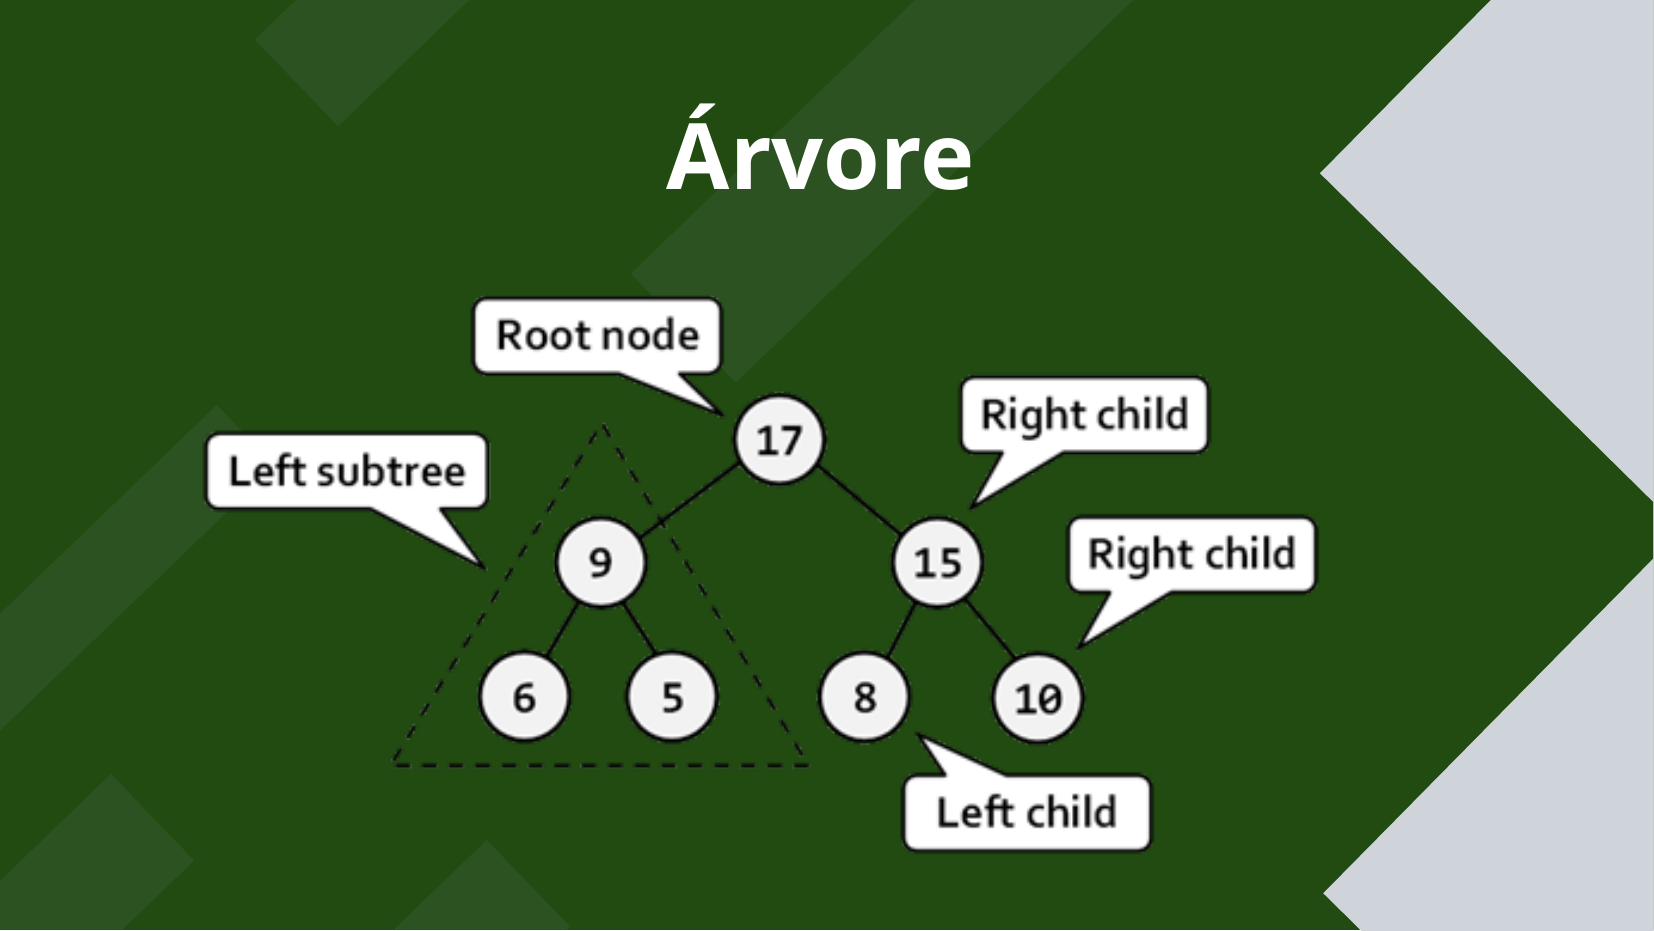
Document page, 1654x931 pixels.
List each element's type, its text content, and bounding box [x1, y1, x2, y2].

title Árvore [76, 76, 1565, 233]
picture [199, 295, 1329, 857]
